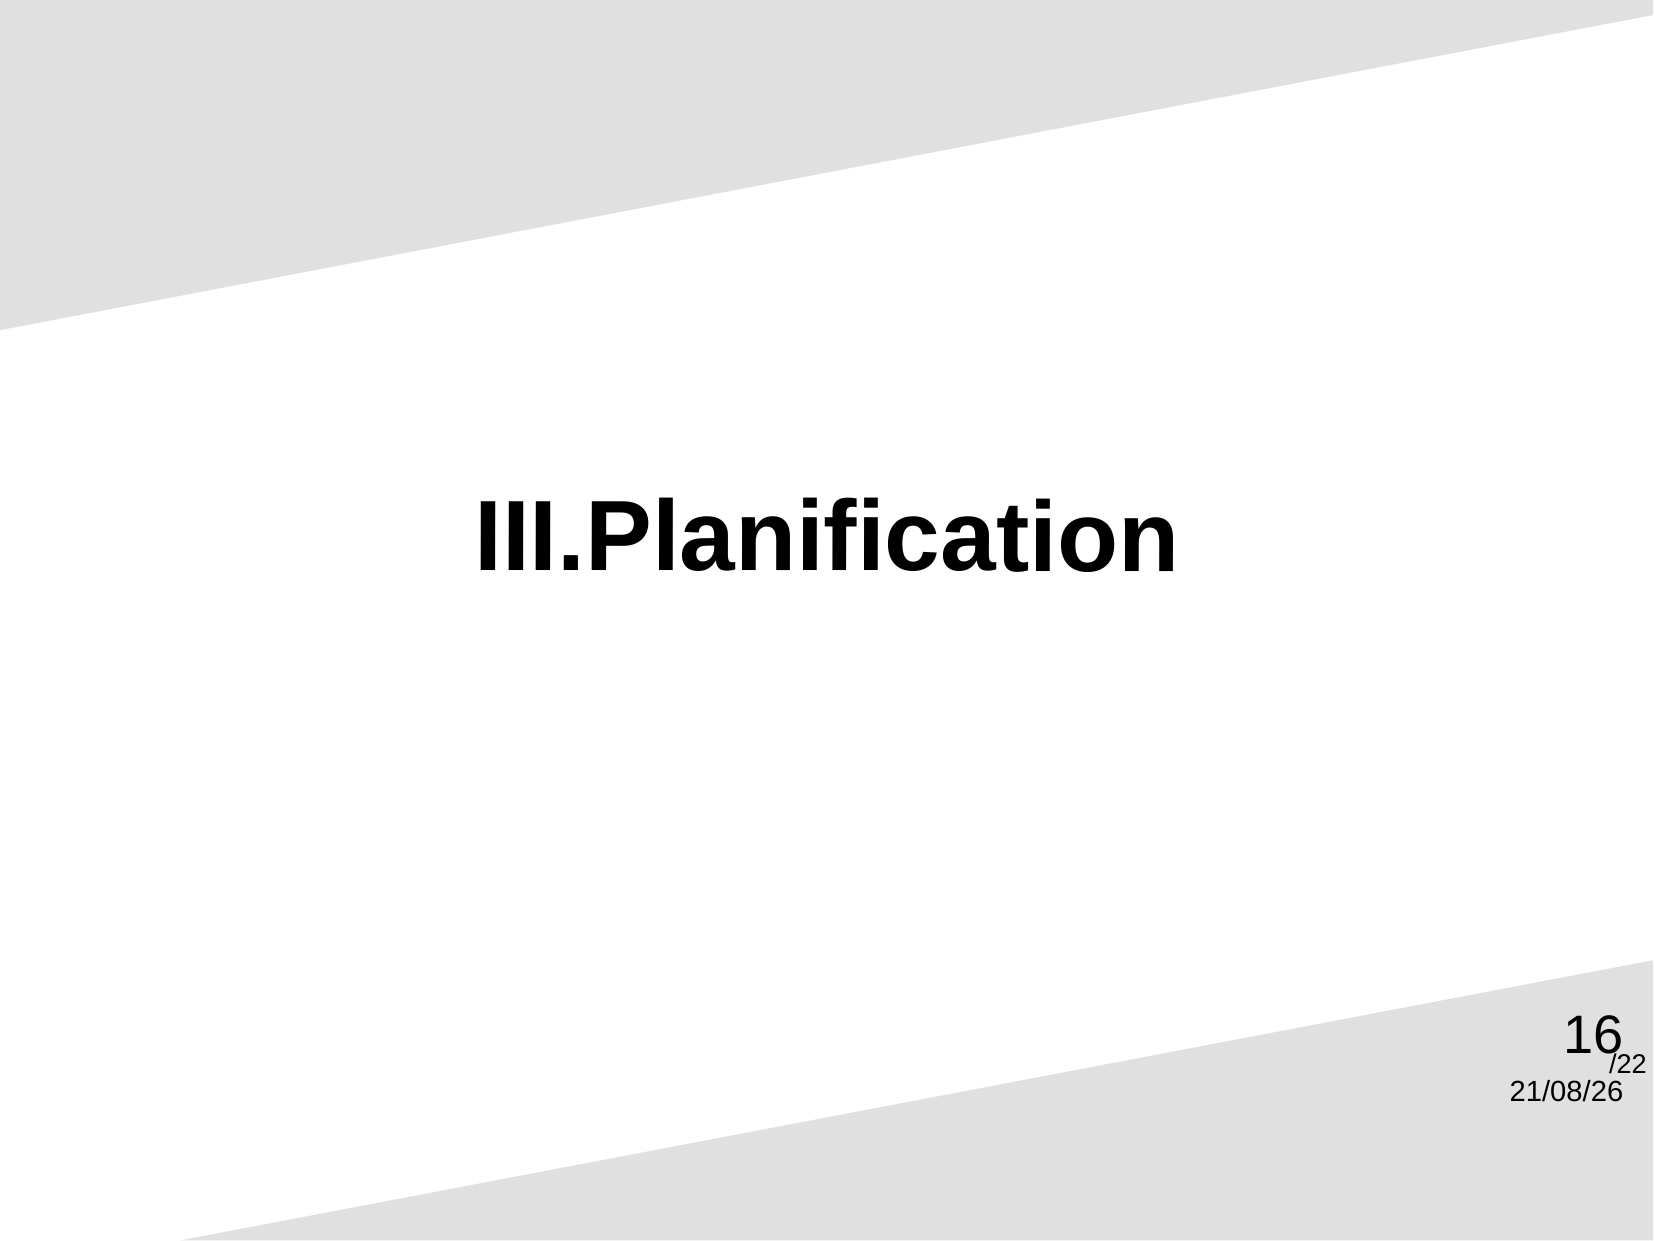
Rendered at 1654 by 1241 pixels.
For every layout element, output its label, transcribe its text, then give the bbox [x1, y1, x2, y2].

title III.Planification [0, 430, 1653, 643]
text_box /22 [1594, 1041, 1653, 1087]
